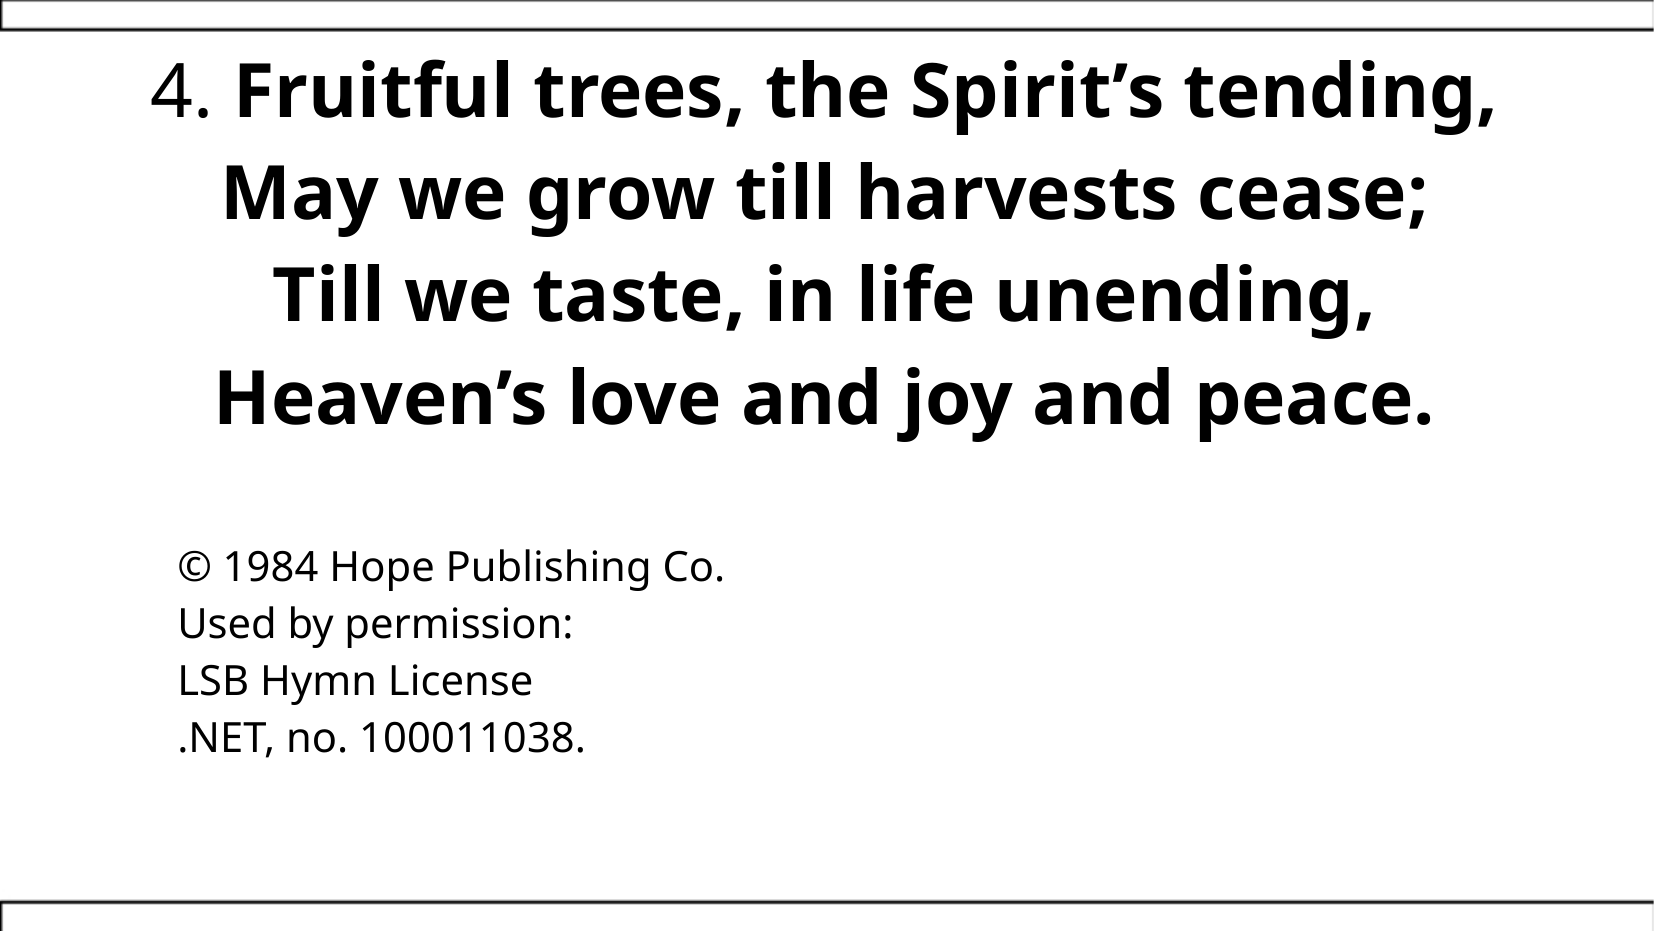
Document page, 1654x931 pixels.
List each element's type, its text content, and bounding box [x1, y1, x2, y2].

picture [0, 0, 1654, 931]
text_box 4. Fruitful trees, the Spirit’s tending, May we grow till harvests cease; Till we taste, in life unending, Heaven’s love and joy and peace. © 1984 Hope Publishing Co. Used by permission: LSB Hymn License .NET, no. 100011038. [90, 29, 1561, 811]
